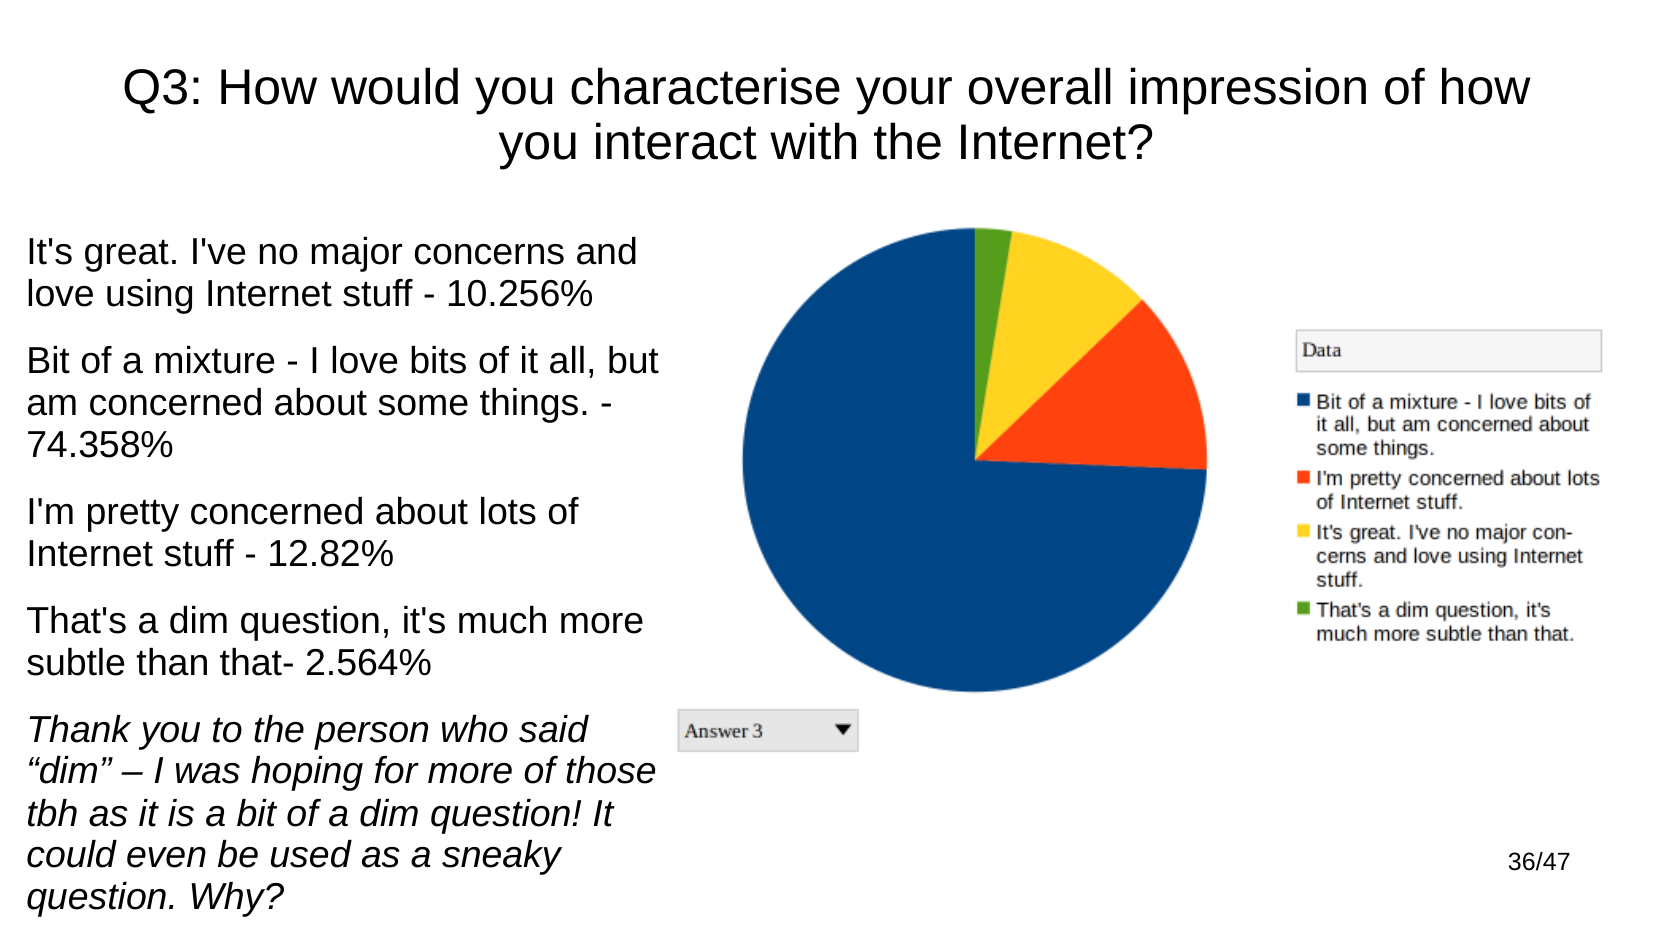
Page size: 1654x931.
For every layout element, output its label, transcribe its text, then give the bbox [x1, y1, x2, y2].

text_box It's great. I've no major concerns and love using Internet stuff - 10.256% Bit of a mixture - I love bits of it all, but am concerned about some things. - 74.358% I'm pretty concerned about lots of Internet stuff - 12.82% That's a dim question, it's much more subtle than that- 2.564% Thank you to the person who said “dim” – I was hoping for more of those tbh as it is a bit of a dim question! It could even be used as a sneaky question. Why? [11, 223, 709, 926]
title Q3: How would you characterise your overall impression of how you interact with the Internet? [82, 37, 1571, 193]
picture [659, 217, 1620, 758]
